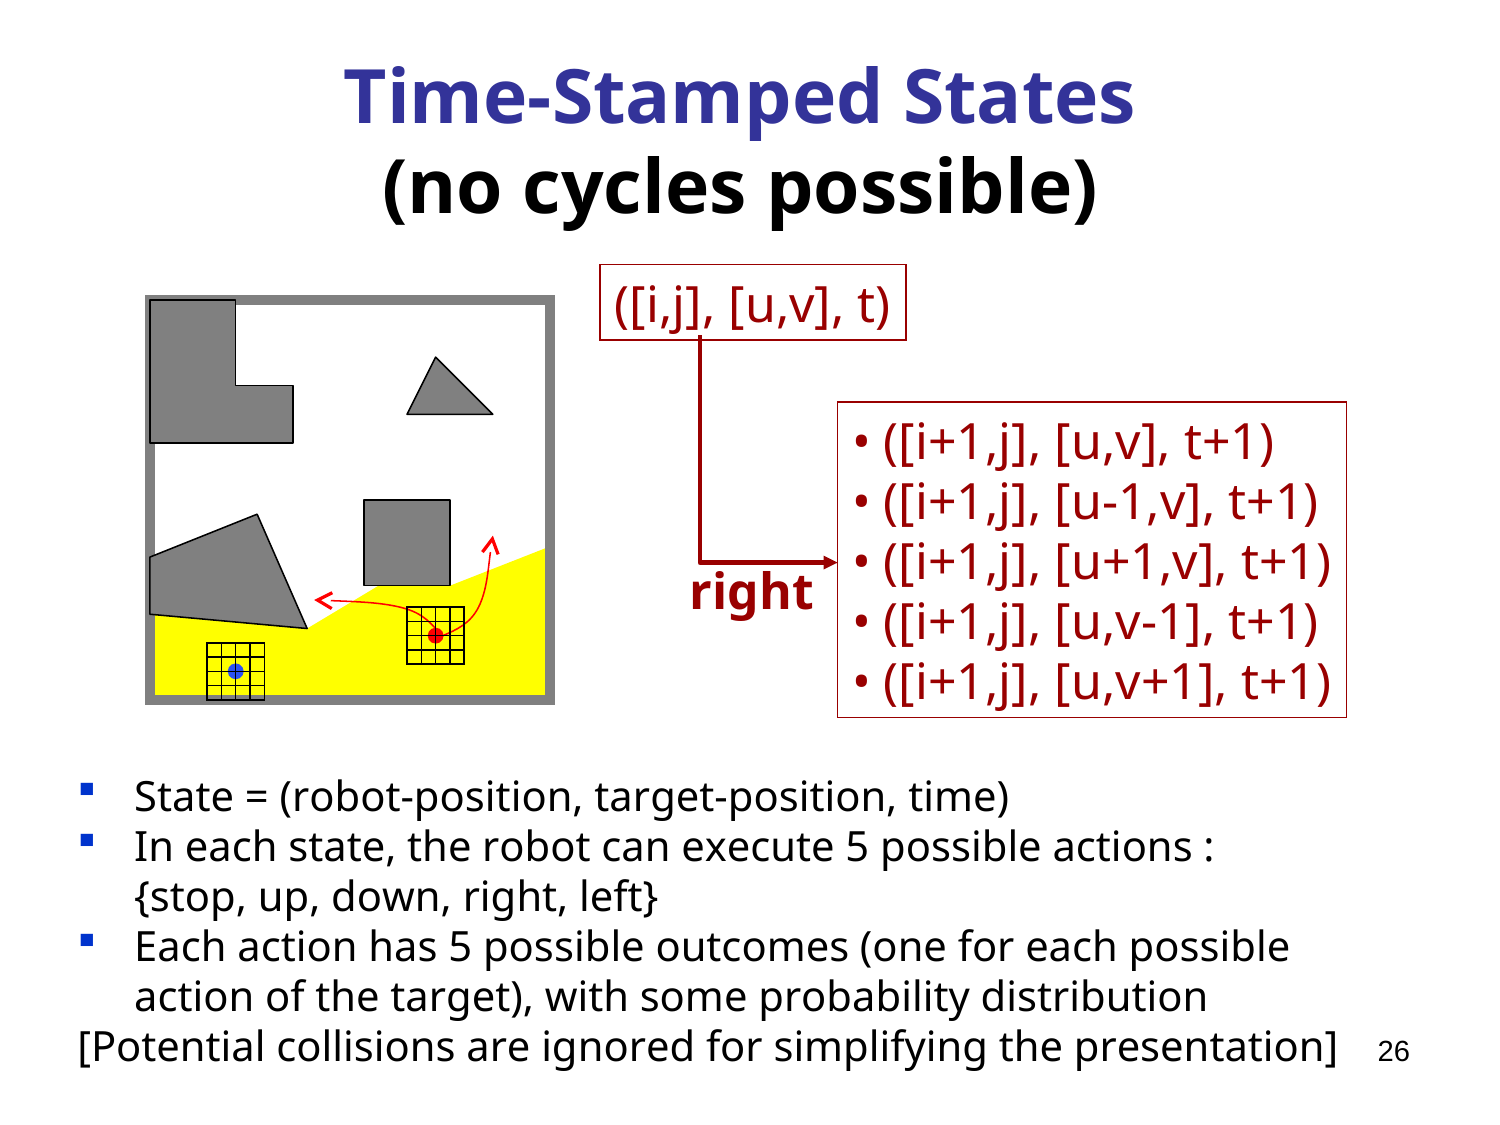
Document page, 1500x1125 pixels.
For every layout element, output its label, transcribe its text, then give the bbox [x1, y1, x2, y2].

text_box [436, 608, 449, 621]
text_box [451, 622, 463, 630]
text_box [408, 622, 421, 635]
text_box [236, 672, 249, 685]
text_box [208, 658, 221, 671]
title Time-Stamped States (no cycles possible) [75, 45, 1426, 233]
text_box [436, 636, 449, 649]
text_box [251, 672, 264, 685]
text_box [408, 651, 421, 663]
text_box [408, 611, 421, 621]
text_box [150, 299, 293, 443]
text_box [422, 608, 435, 621]
text_box [208, 644, 221, 656]
text_box ([i,j], [u,v], t) [600, 264, 907, 340]
text_box [422, 651, 435, 663]
text_box [222, 644, 235, 656]
text_box [222, 686, 235, 695]
text_box [251, 686, 264, 695]
text_box [236, 658, 249, 671]
text_box [451, 627, 463, 635]
text_box [451, 651, 463, 663]
text_box [149, 514, 545, 695]
text_box [251, 644, 264, 656]
text_box [208, 686, 221, 695]
text_box [222, 672, 235, 685]
text_box [354, 499, 487, 621]
text_box [410, 608, 421, 614]
text_box [208, 672, 221, 685]
text_box [422, 622, 435, 635]
text_box State = (robot-position, target-position, time) In each state, the robot can execute 5 possible actions : {stop, up, down, right, left} Each action has 5 possible outcomes (one for each possible action of the target), with some probability distribution [Potential collisions are ignored for simplifying the presentation] [62, 762, 1426, 1079]
text_box [408, 636, 421, 649]
text_box [436, 651, 449, 663]
text_box [236, 686, 249, 695]
text_box [222, 658, 235, 671]
text_box [407, 357, 493, 415]
text_box [422, 636, 435, 649]
text_box [451, 636, 463, 649]
text_box [236, 644, 249, 656]
text_box [251, 658, 264, 671]
text_box <number> [1074, 1024, 1426, 1103]
text_box right [675, 552, 829, 628]
text_box [436, 622, 449, 635]
text_box [451, 608, 463, 621]
text_box ([i+1,j], [u,v], t+1) ([i+1,j], [u-1,v], t+1) ([i+1,j], [u+1,v], t+1) ([i+1,j], [u,v-1], t+1) ([i+1,j], [u,v+1], t+1) [837, 402, 1347, 718]
